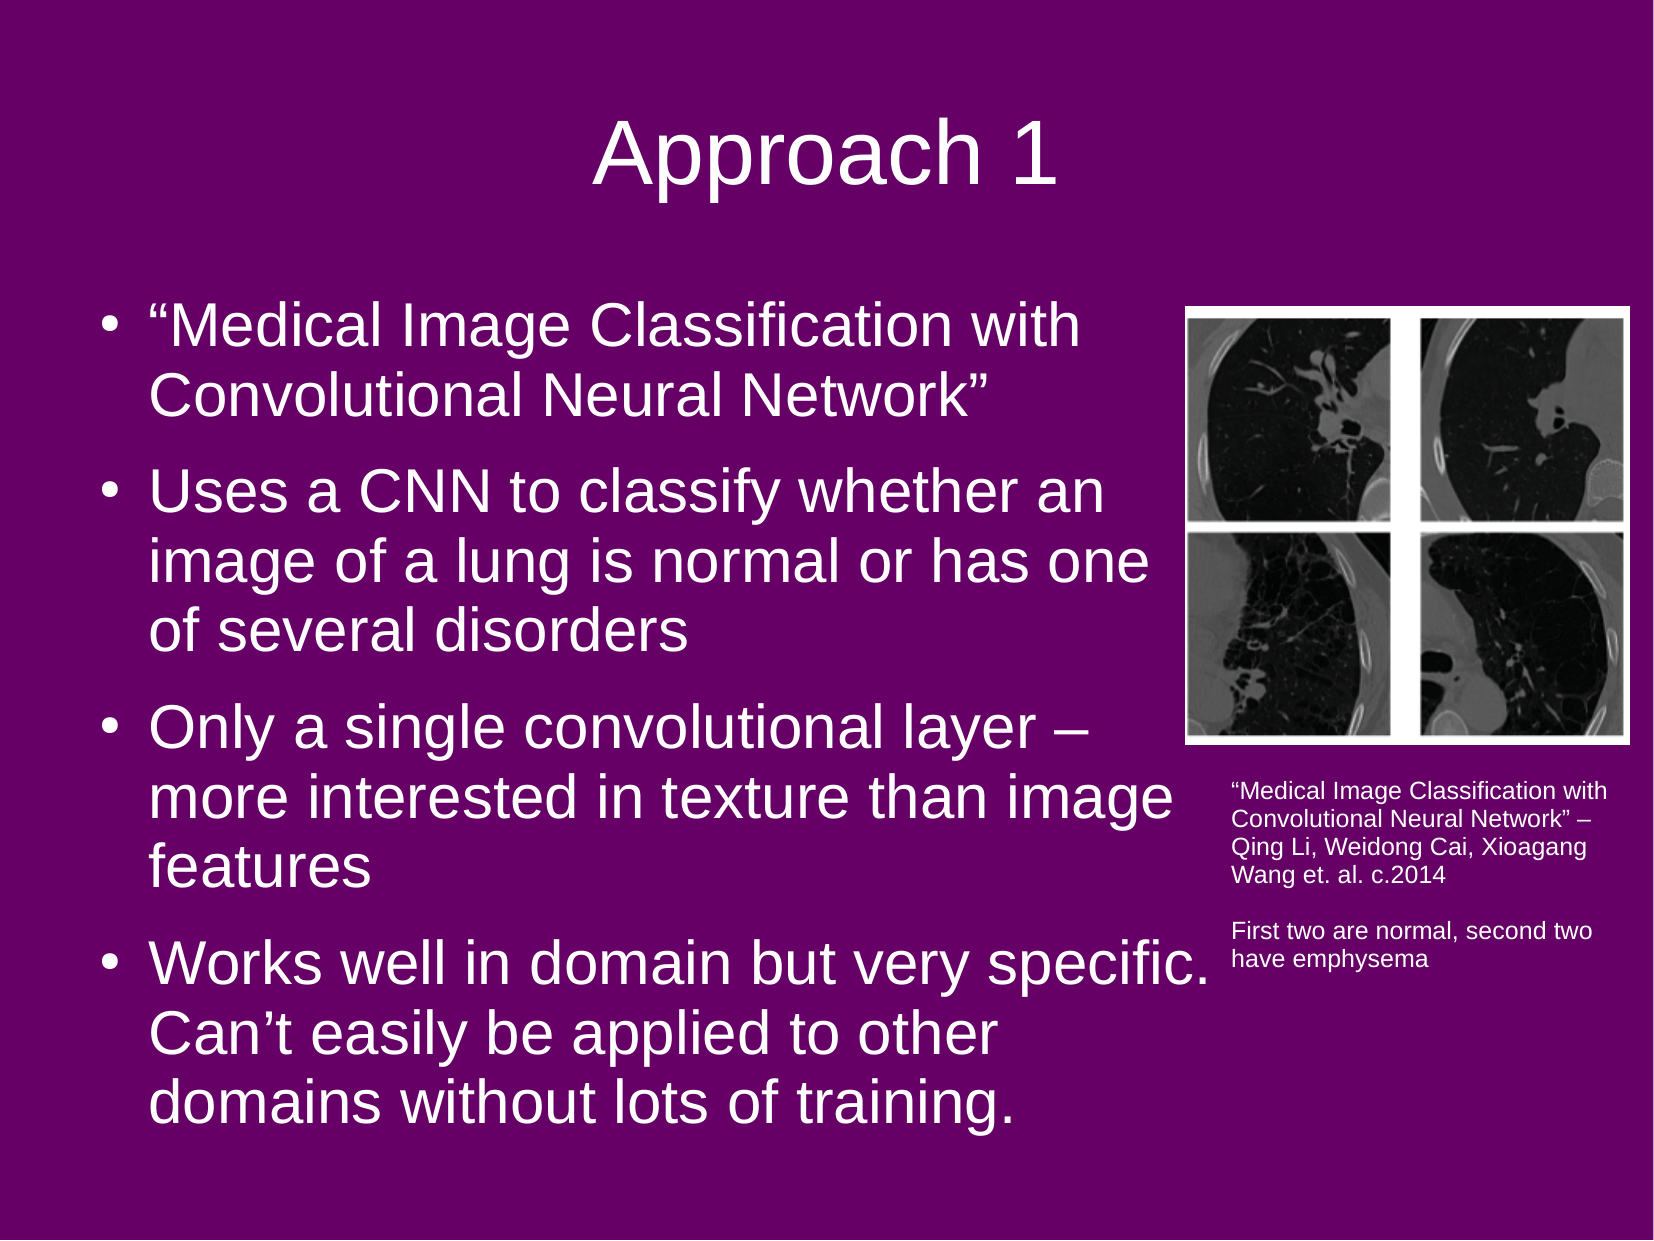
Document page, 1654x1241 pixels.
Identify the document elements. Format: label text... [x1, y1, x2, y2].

list “Medical Image Classification with Convolutional Neural Network” Uses a CNN to classify whether an image of a lung is normal or has one of several disorders Only a single convolutional layer – more interested in texture than image features Works well in domain but very specific. Can’t easily be applied to other domains without lots of training. [82, 290, 1217, 1146]
picture [1185, 306, 1630, 745]
text_box “Medical Image Classification with Convolutional Neural Network” – Qing Li, Weidong Cai, Xioagang Wang et. al. c.2014 First two are normal, second two have emphysema [1216, 769, 1654, 981]
title Approach 1 [82, 49, 1571, 257]
